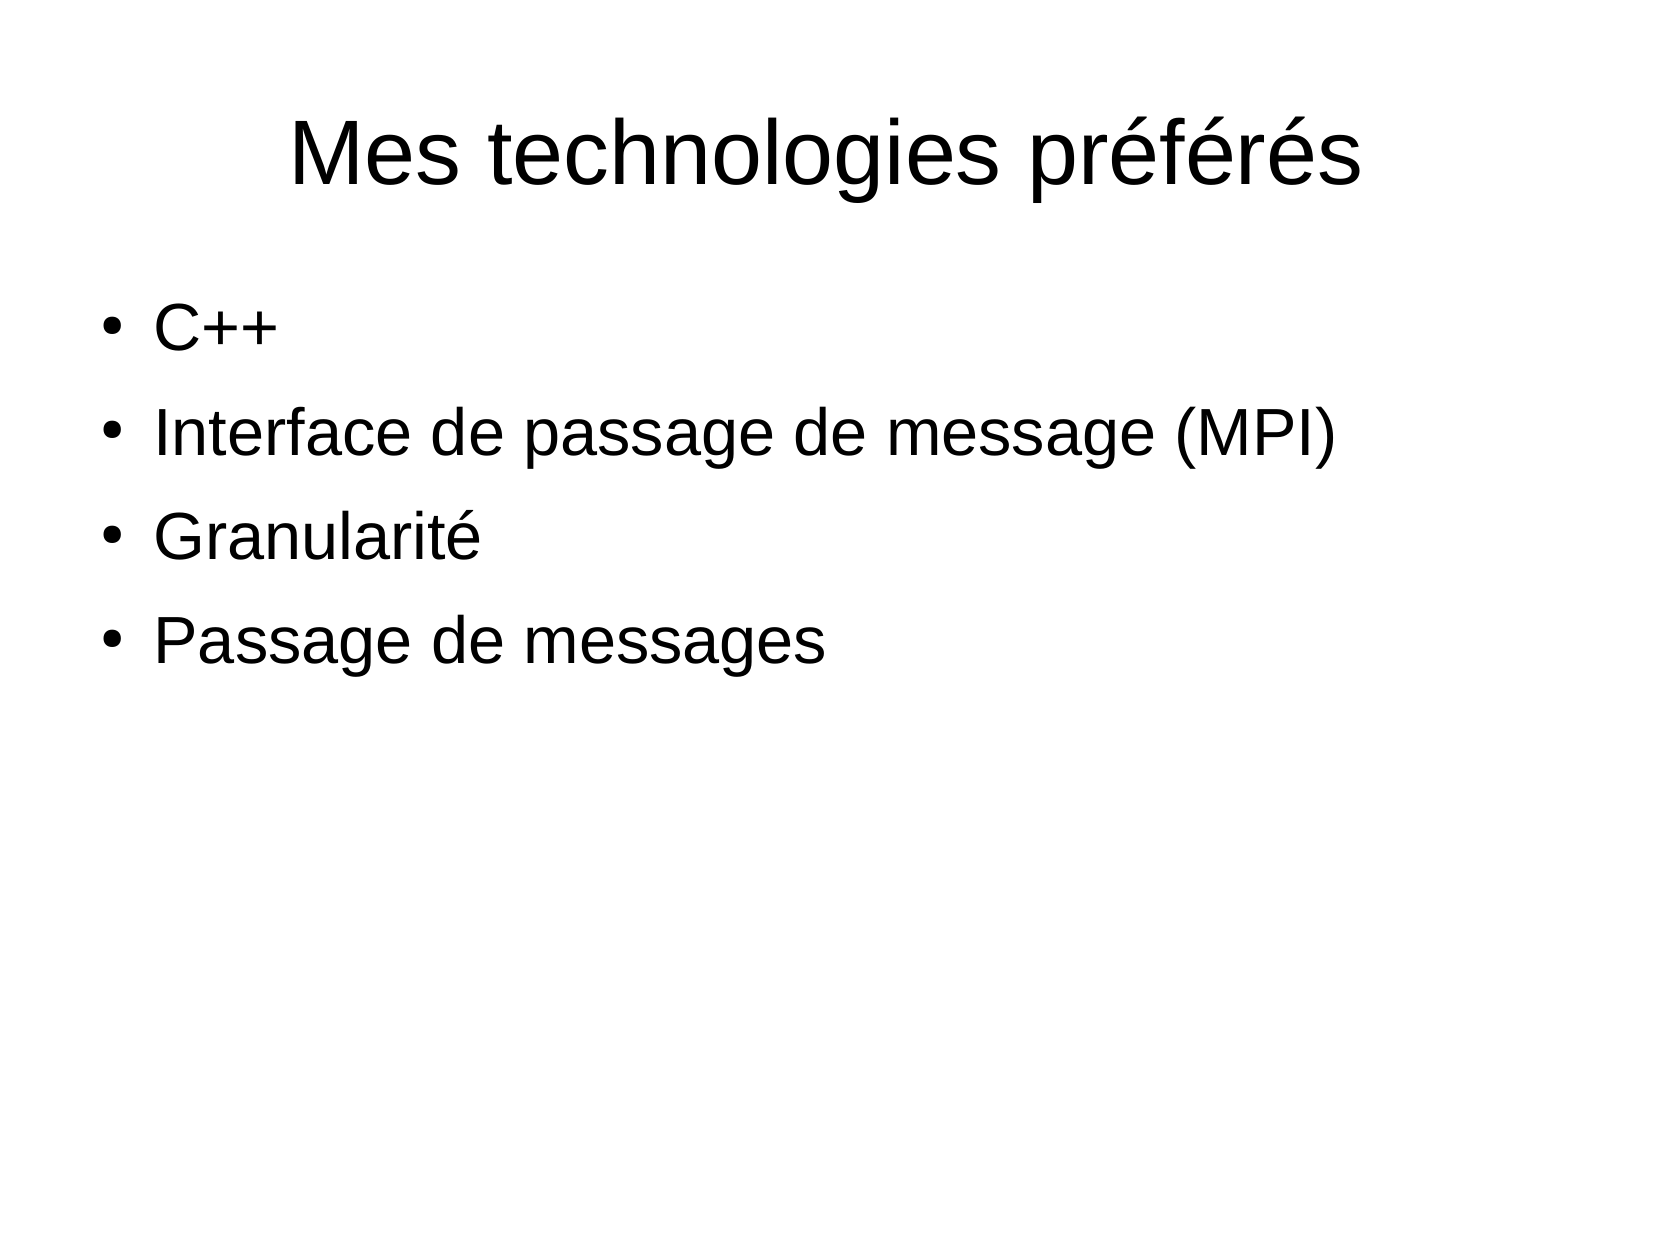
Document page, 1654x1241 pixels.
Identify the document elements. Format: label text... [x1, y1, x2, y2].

title Mes technologies préférés [82, 49, 1571, 257]
list C++ Interface de passage de message (MPI) Granularité Passage de messages [82, 290, 1538, 1010]
